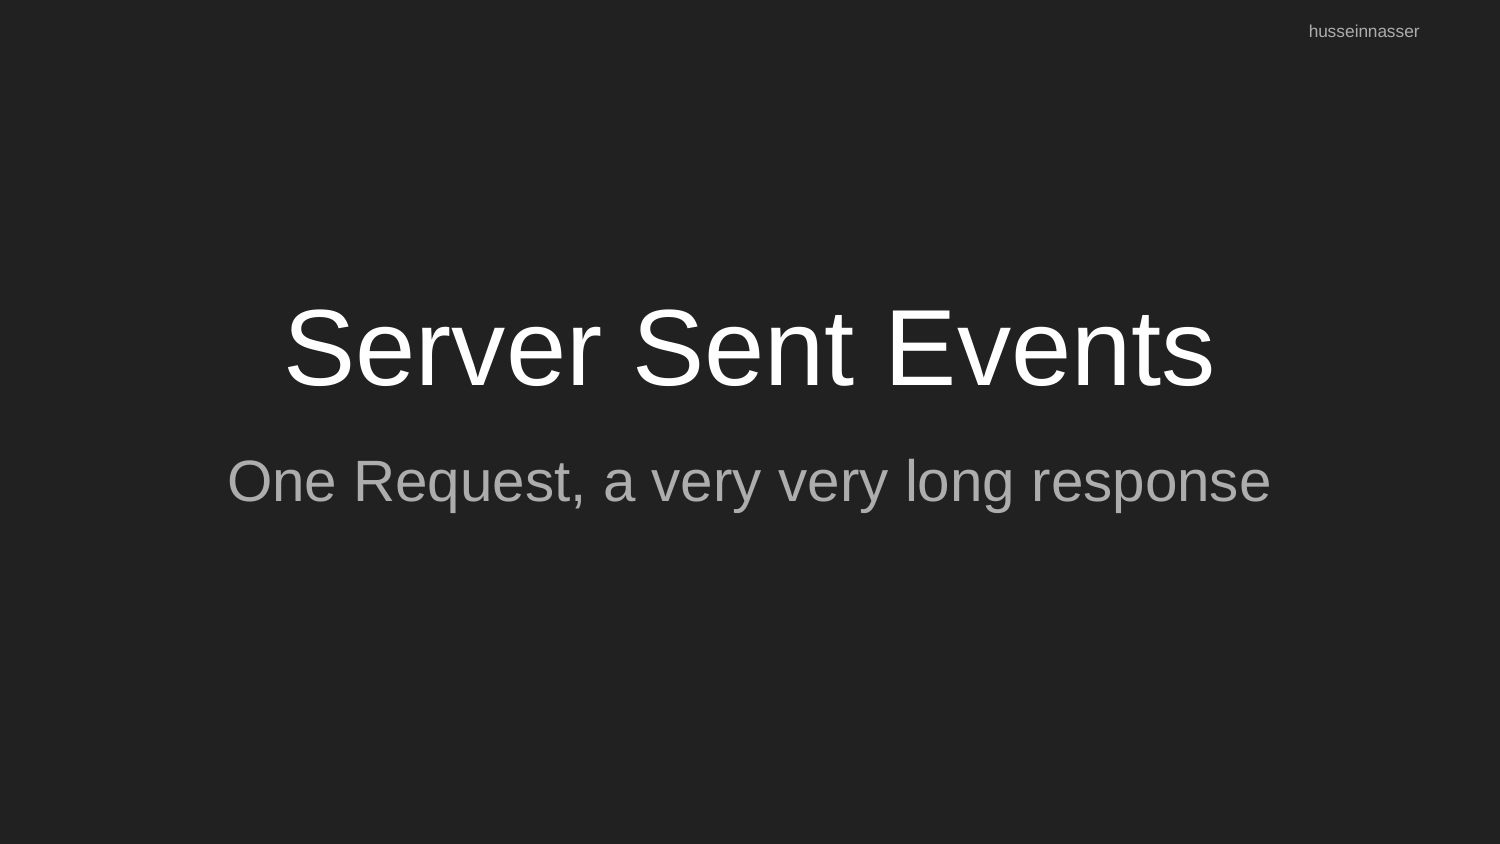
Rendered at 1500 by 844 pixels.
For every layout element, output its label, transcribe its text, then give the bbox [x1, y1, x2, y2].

subtitle One Request, a very very long response [51, 427, 1449, 558]
subtitle husseinnasser [1236, 11, 1492, 53]
title Server Sent Events [51, 85, 1449, 422]
